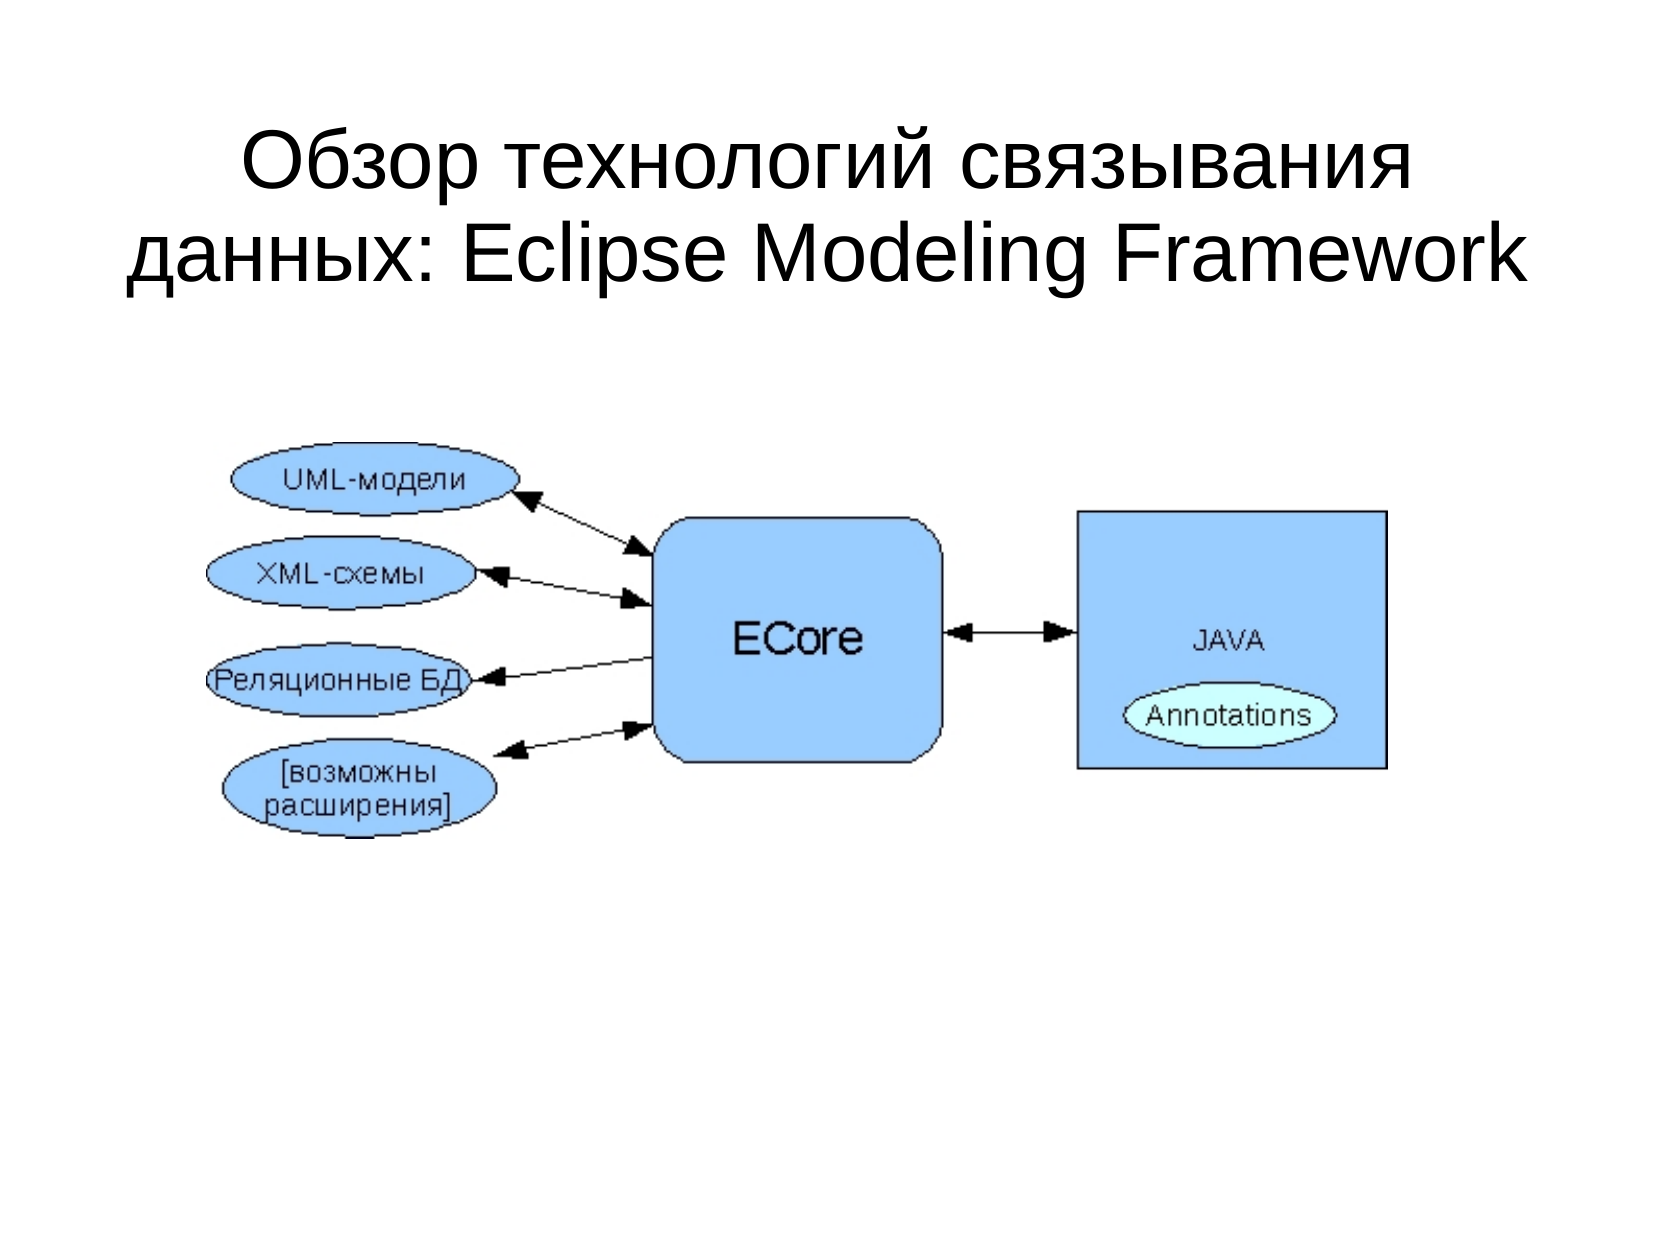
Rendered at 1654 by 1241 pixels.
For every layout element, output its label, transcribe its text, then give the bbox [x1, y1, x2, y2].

title Обзор технологий связывания данных: Eclipse Modeling Framework [121, 110, 1534, 303]
picture [206, 442, 1388, 839]
